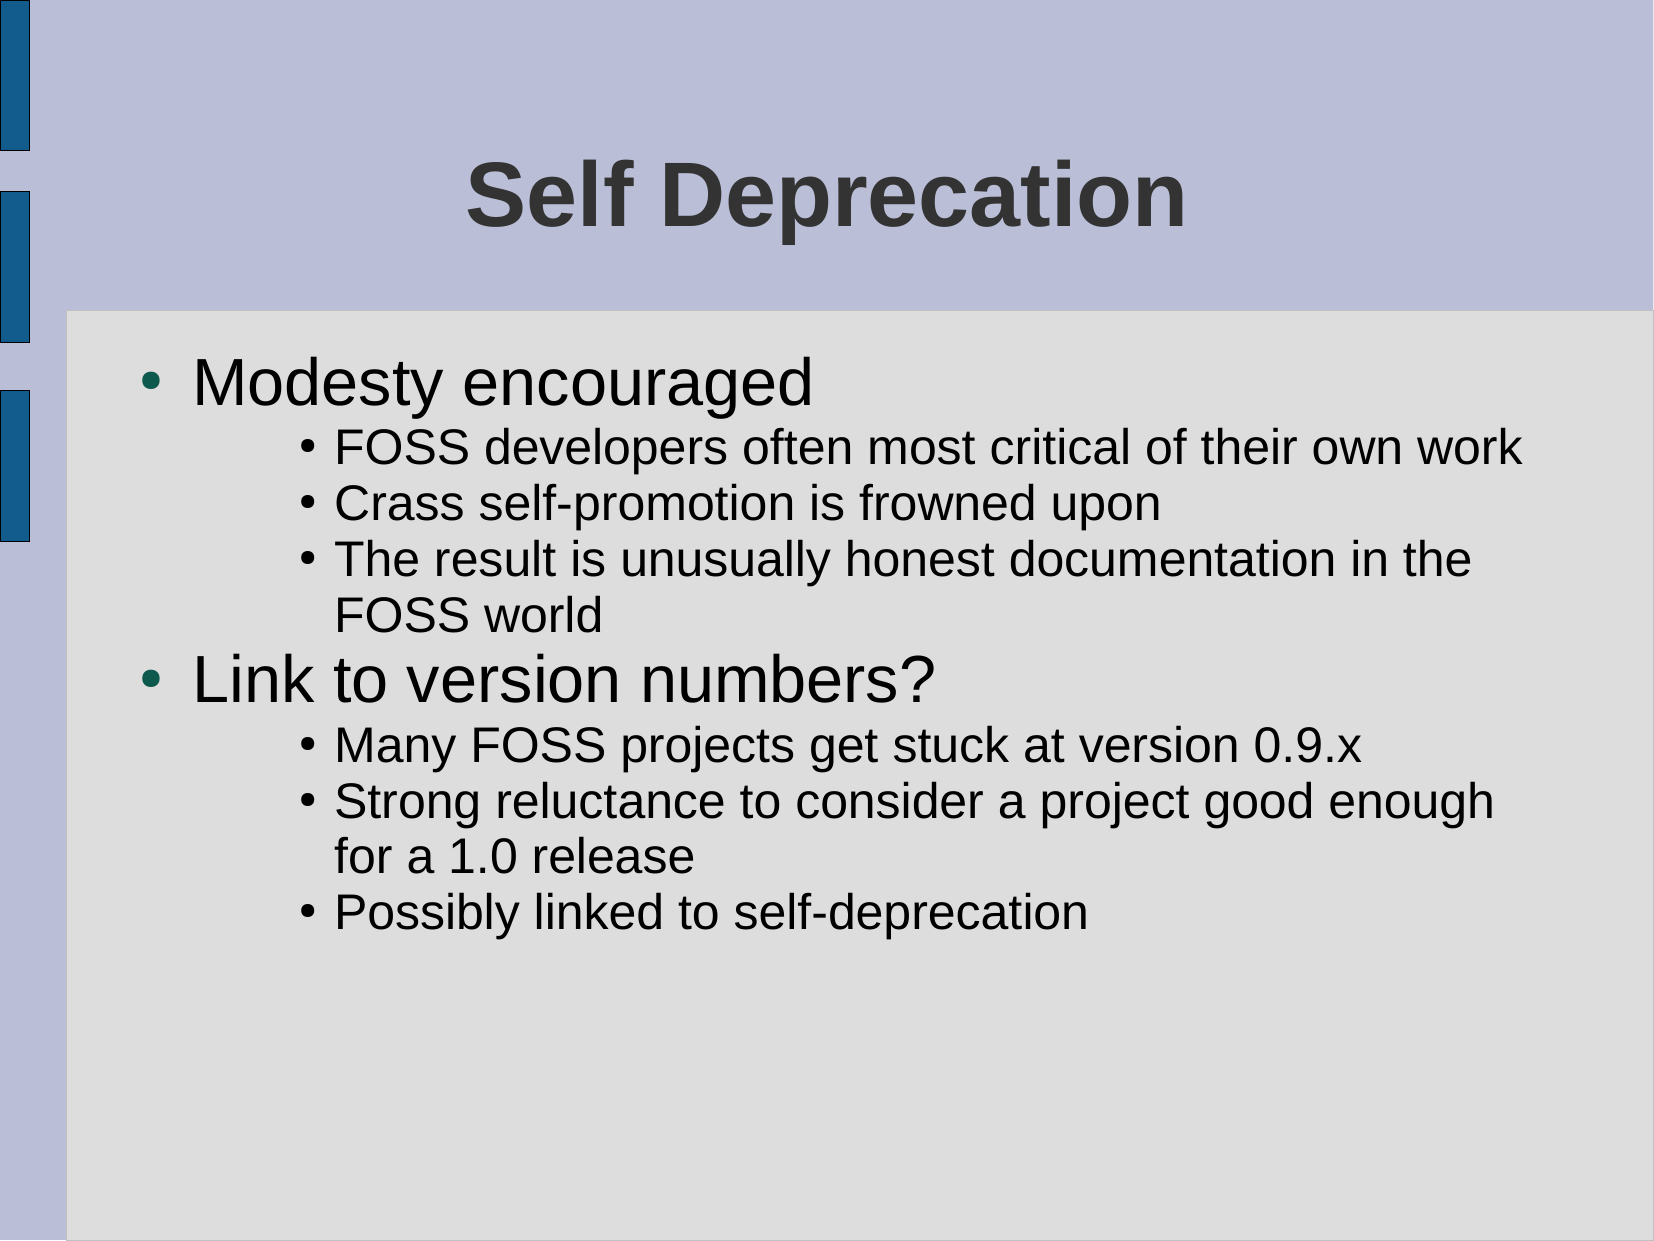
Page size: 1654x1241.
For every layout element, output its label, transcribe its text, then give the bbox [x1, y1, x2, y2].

list Modesty encouraged FOSS developers often most critical of their own work Crass self-promotion is frowned upon The result is unusually honest documentation in the FOSS world Link to version numbers? Many FOSS projects get stuck at version 0.9.x Strong reluctance to consider a project good enough for a 1.0 release Possibly linked to self-deprecation [121, 344, 1534, 1112]
title Self Deprecation [121, 98, 1534, 291]
